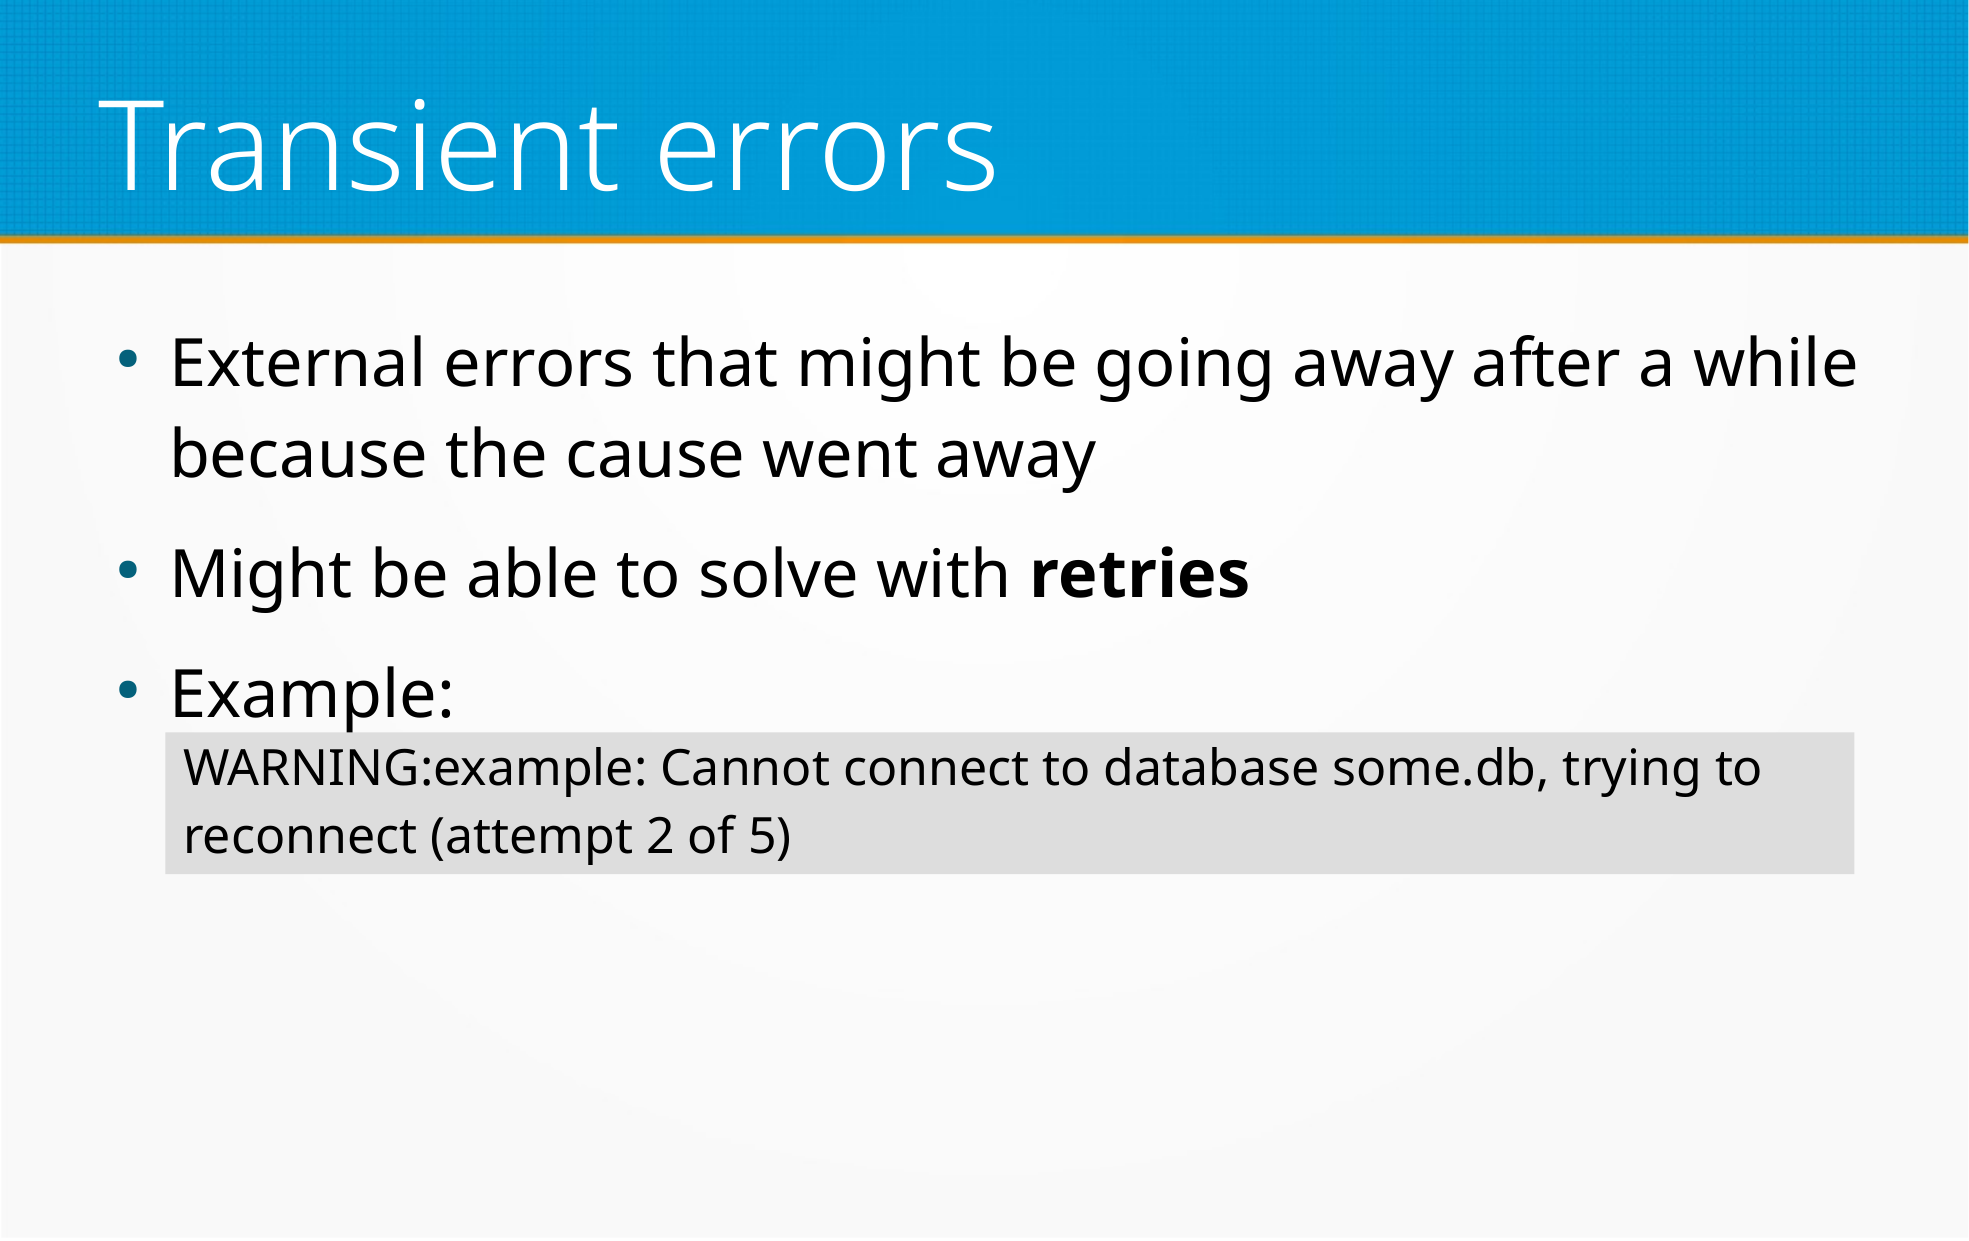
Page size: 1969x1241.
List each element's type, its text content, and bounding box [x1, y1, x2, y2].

list External errors that might be going away after a while because the cause went away Might be able to solve with retries Example: [98, 315, 1867, 1099]
title Transient errors [98, 19, 1870, 227]
picture [0, 233, 1969, 1241]
list WARNING:example: Cannot connect to database some.db, trying to reconnect (attempt 2 of 5) [165, 732, 1855, 875]
